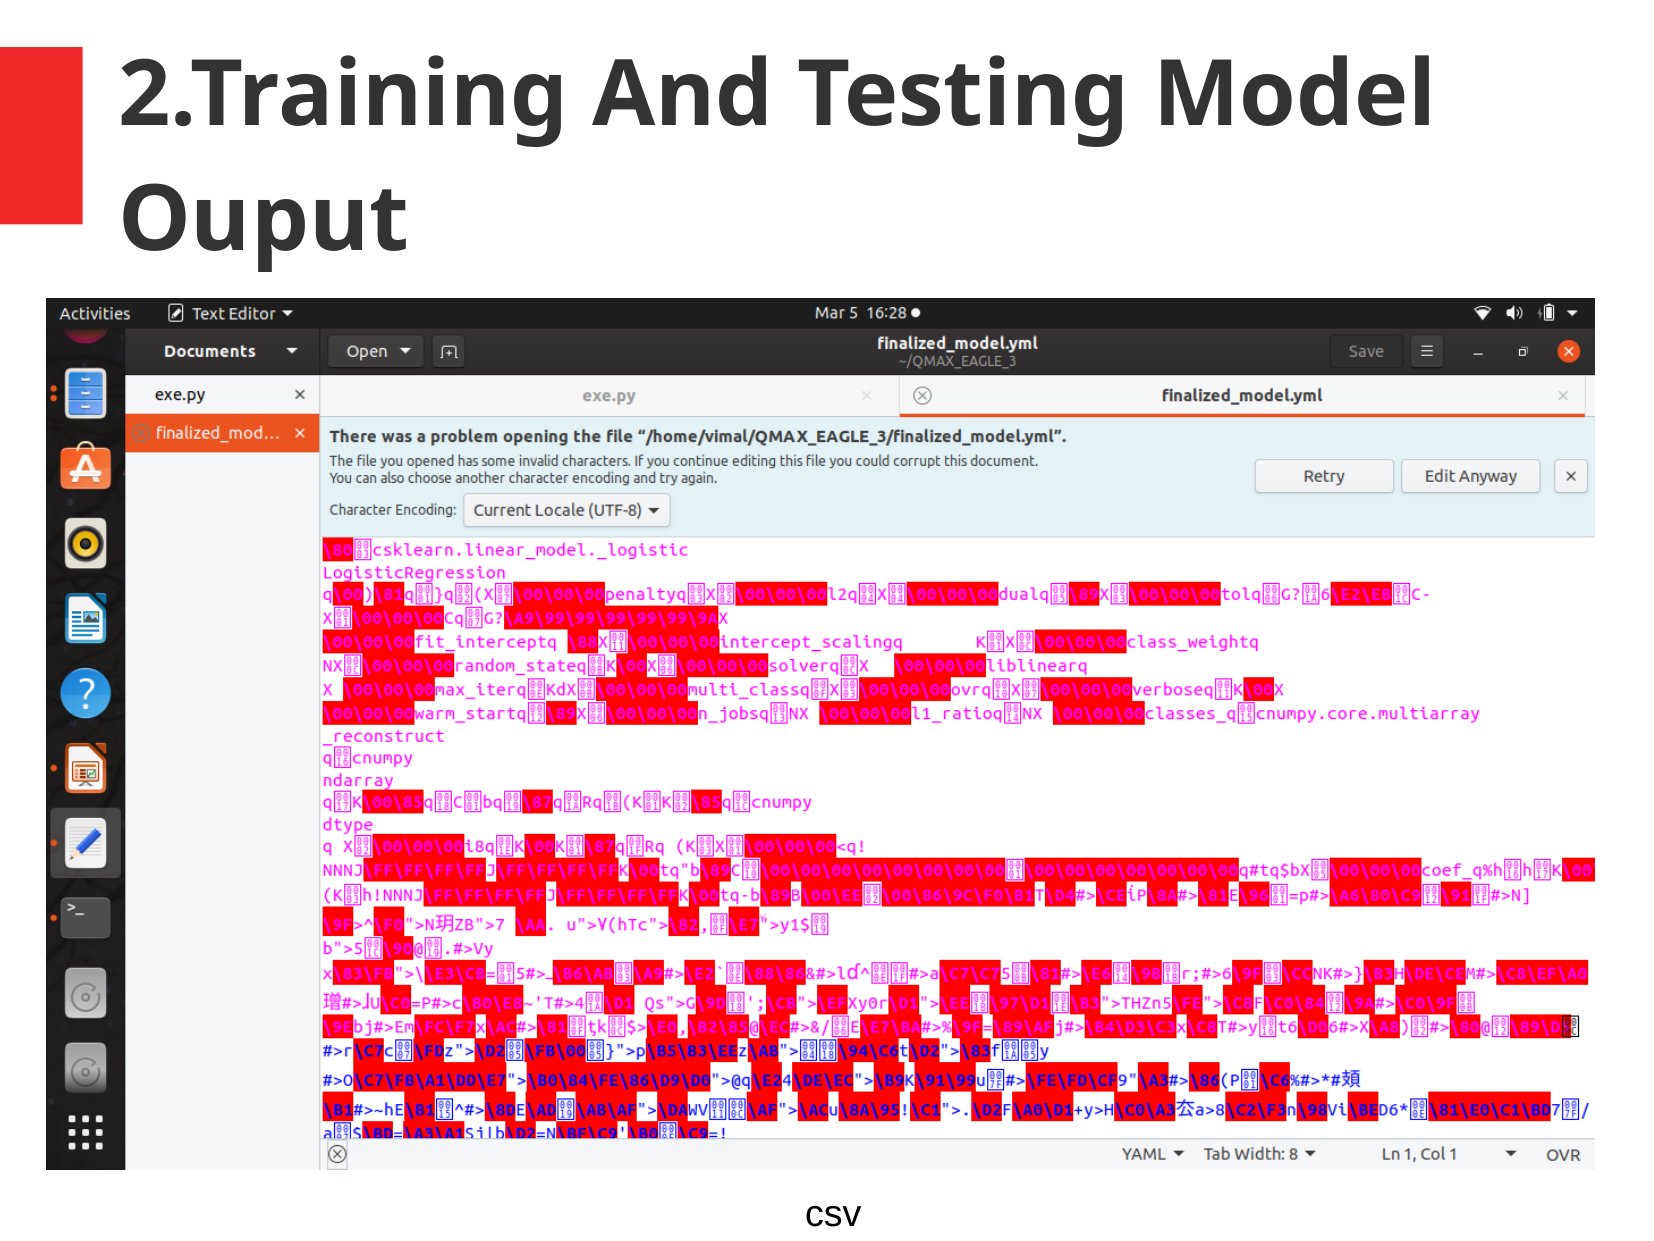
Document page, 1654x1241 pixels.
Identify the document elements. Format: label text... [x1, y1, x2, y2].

title 2.Training And Testing Model Ouput [118, 45, 1571, 260]
picture [46, 298, 1595, 1170]
text_box csv [790, 1185, 877, 1241]
